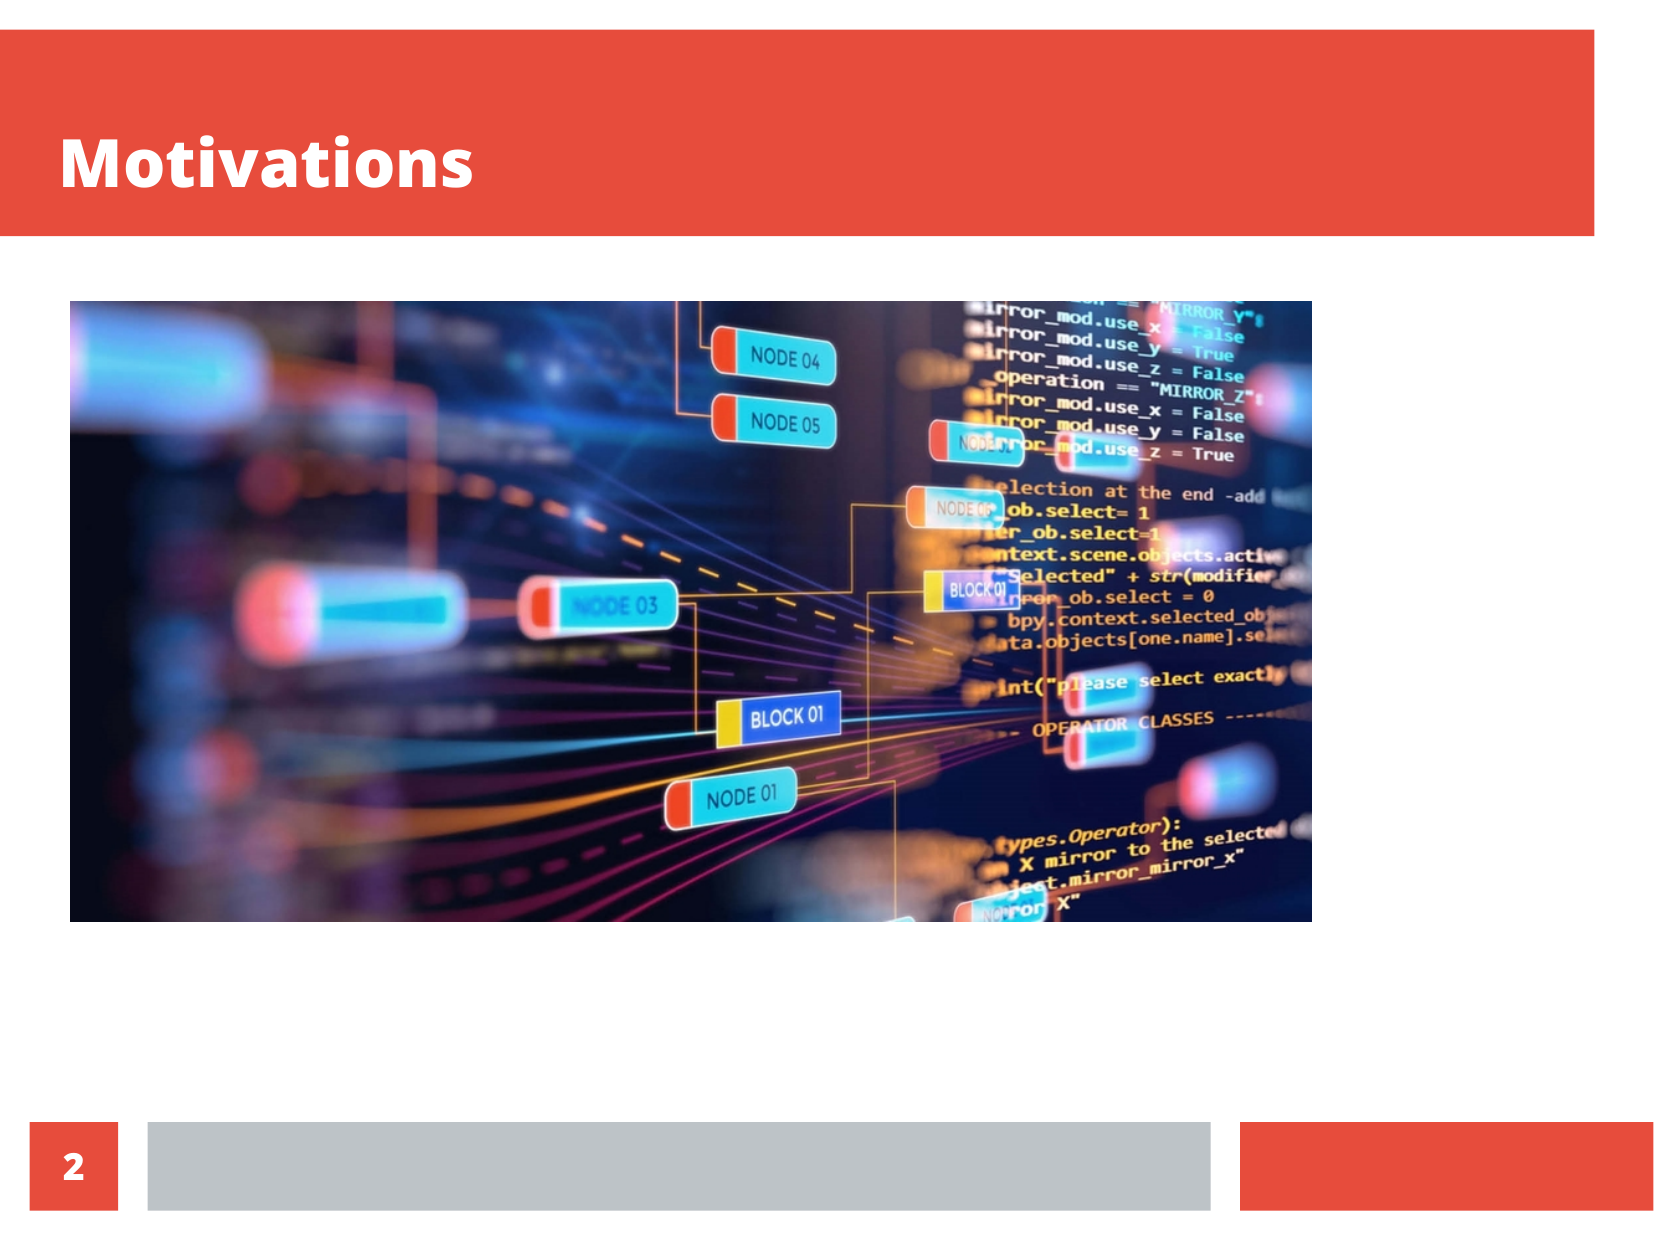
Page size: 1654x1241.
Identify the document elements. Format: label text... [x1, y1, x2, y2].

title Motivations [59, 59, 1595, 207]
picture [70, 301, 1312, 922]
